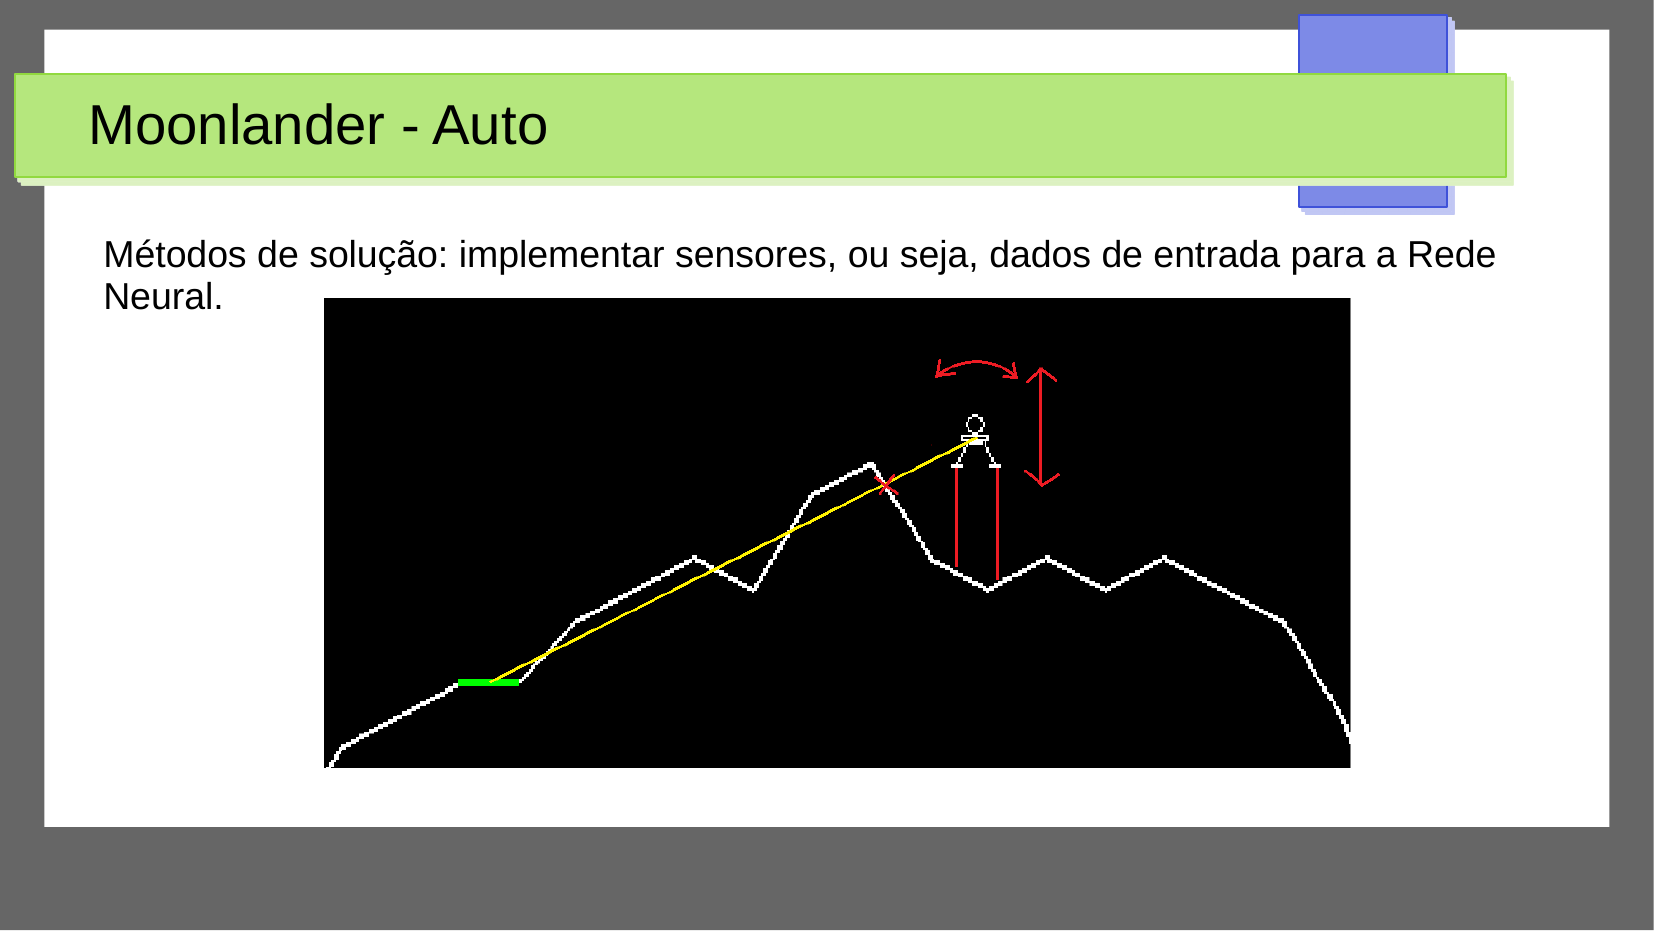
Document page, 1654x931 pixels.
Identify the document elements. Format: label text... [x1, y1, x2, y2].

picture [324, 298, 1351, 768]
title Moonlander - Auto [88, 73, 1506, 178]
text_box Métodos de solução: implementar sensores, ou seja, dados de entrada para a Rede Neural. [88, 226, 1565, 325]
